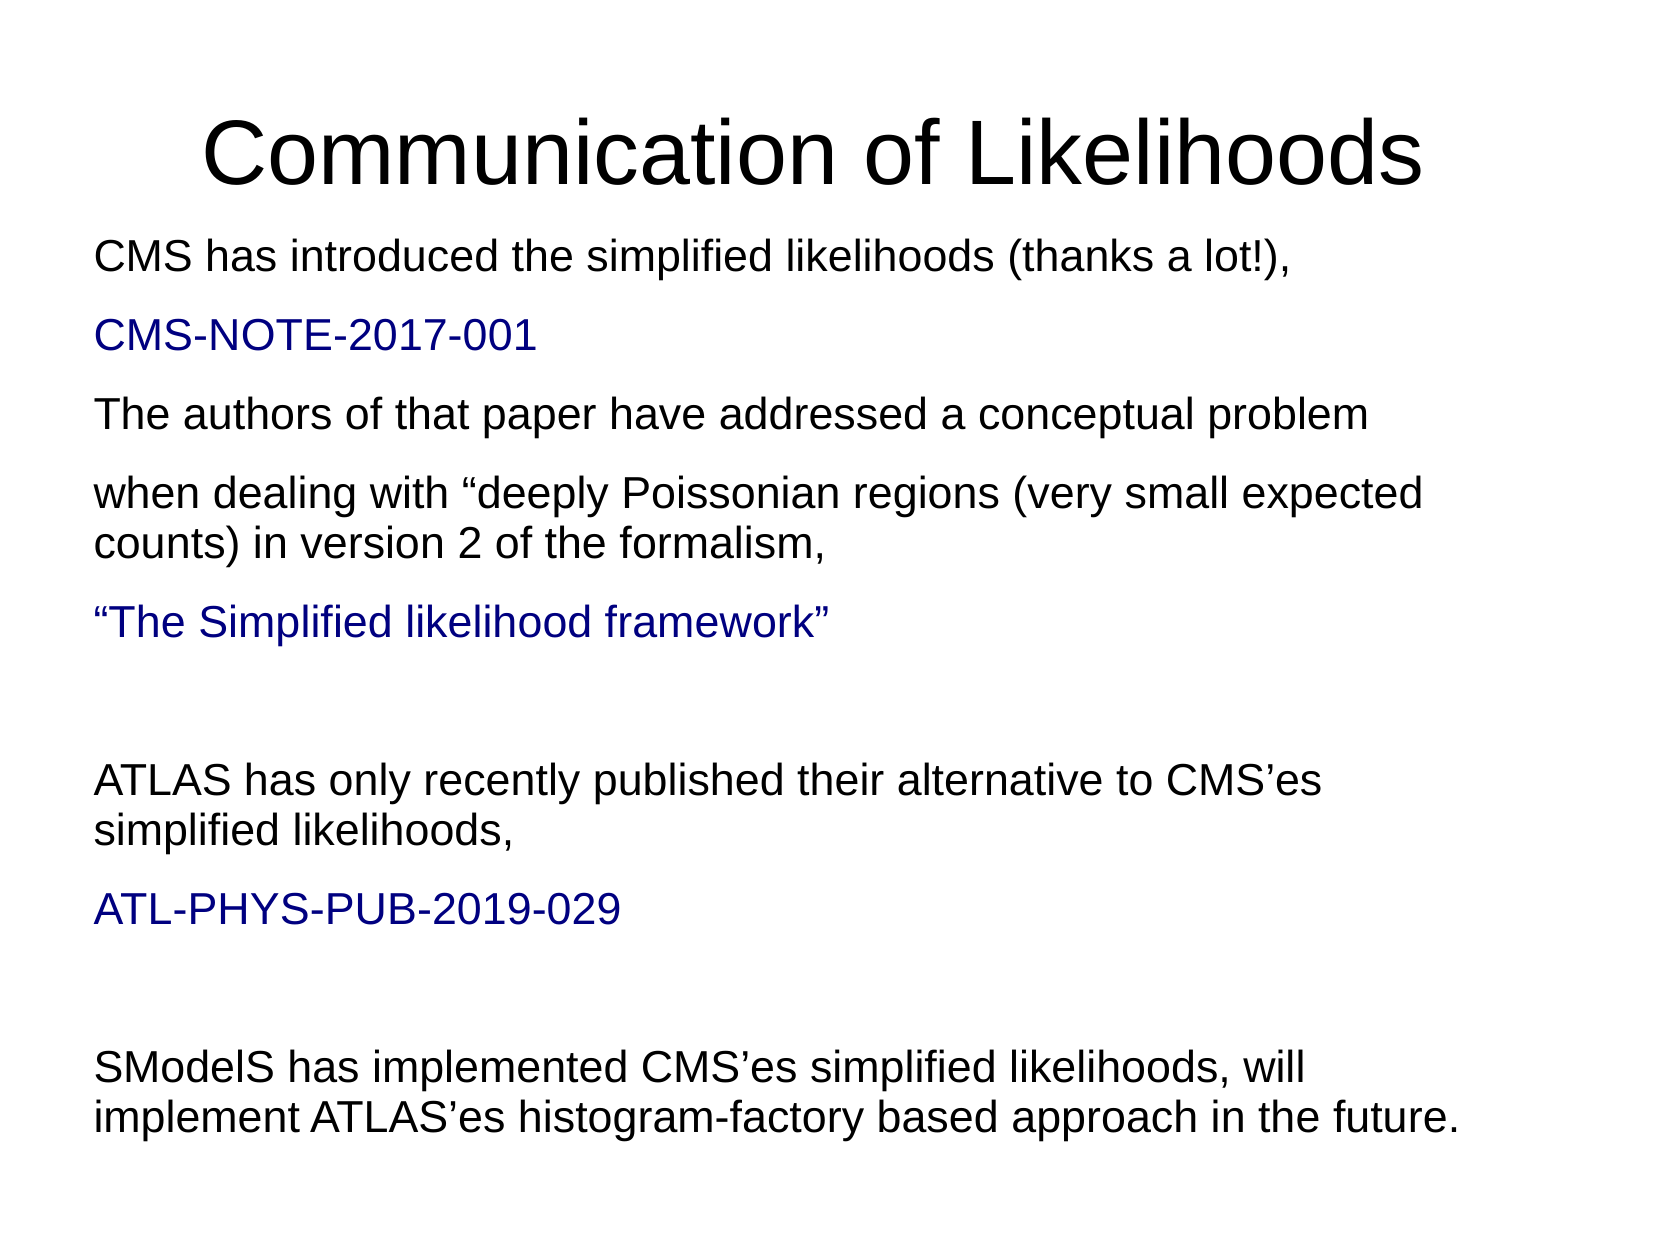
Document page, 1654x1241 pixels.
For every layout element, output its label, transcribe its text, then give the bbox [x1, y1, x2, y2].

title Communication of Likelihoods [82, 49, 1571, 257]
list CMS has introduced the simplified likelihoods (thanks a lot!), CMS-NOTE-2017-001 The authors of that paper have addressed a conceptual problem when dealing with “deeply Poissonian regions (very small expected counts) in version 2 of the formalism, “The Simplified likelihood framework” ATLAS has only recently published their alternative to CMS’es simplified likelihoods, ATL-PHYS-PUB-2019-029 SModelS has implemented CMS’es simplified likelihoods, will implement ATLAS’es histogram-factory based approach in the future. [24, 231, 1512, 1146]
